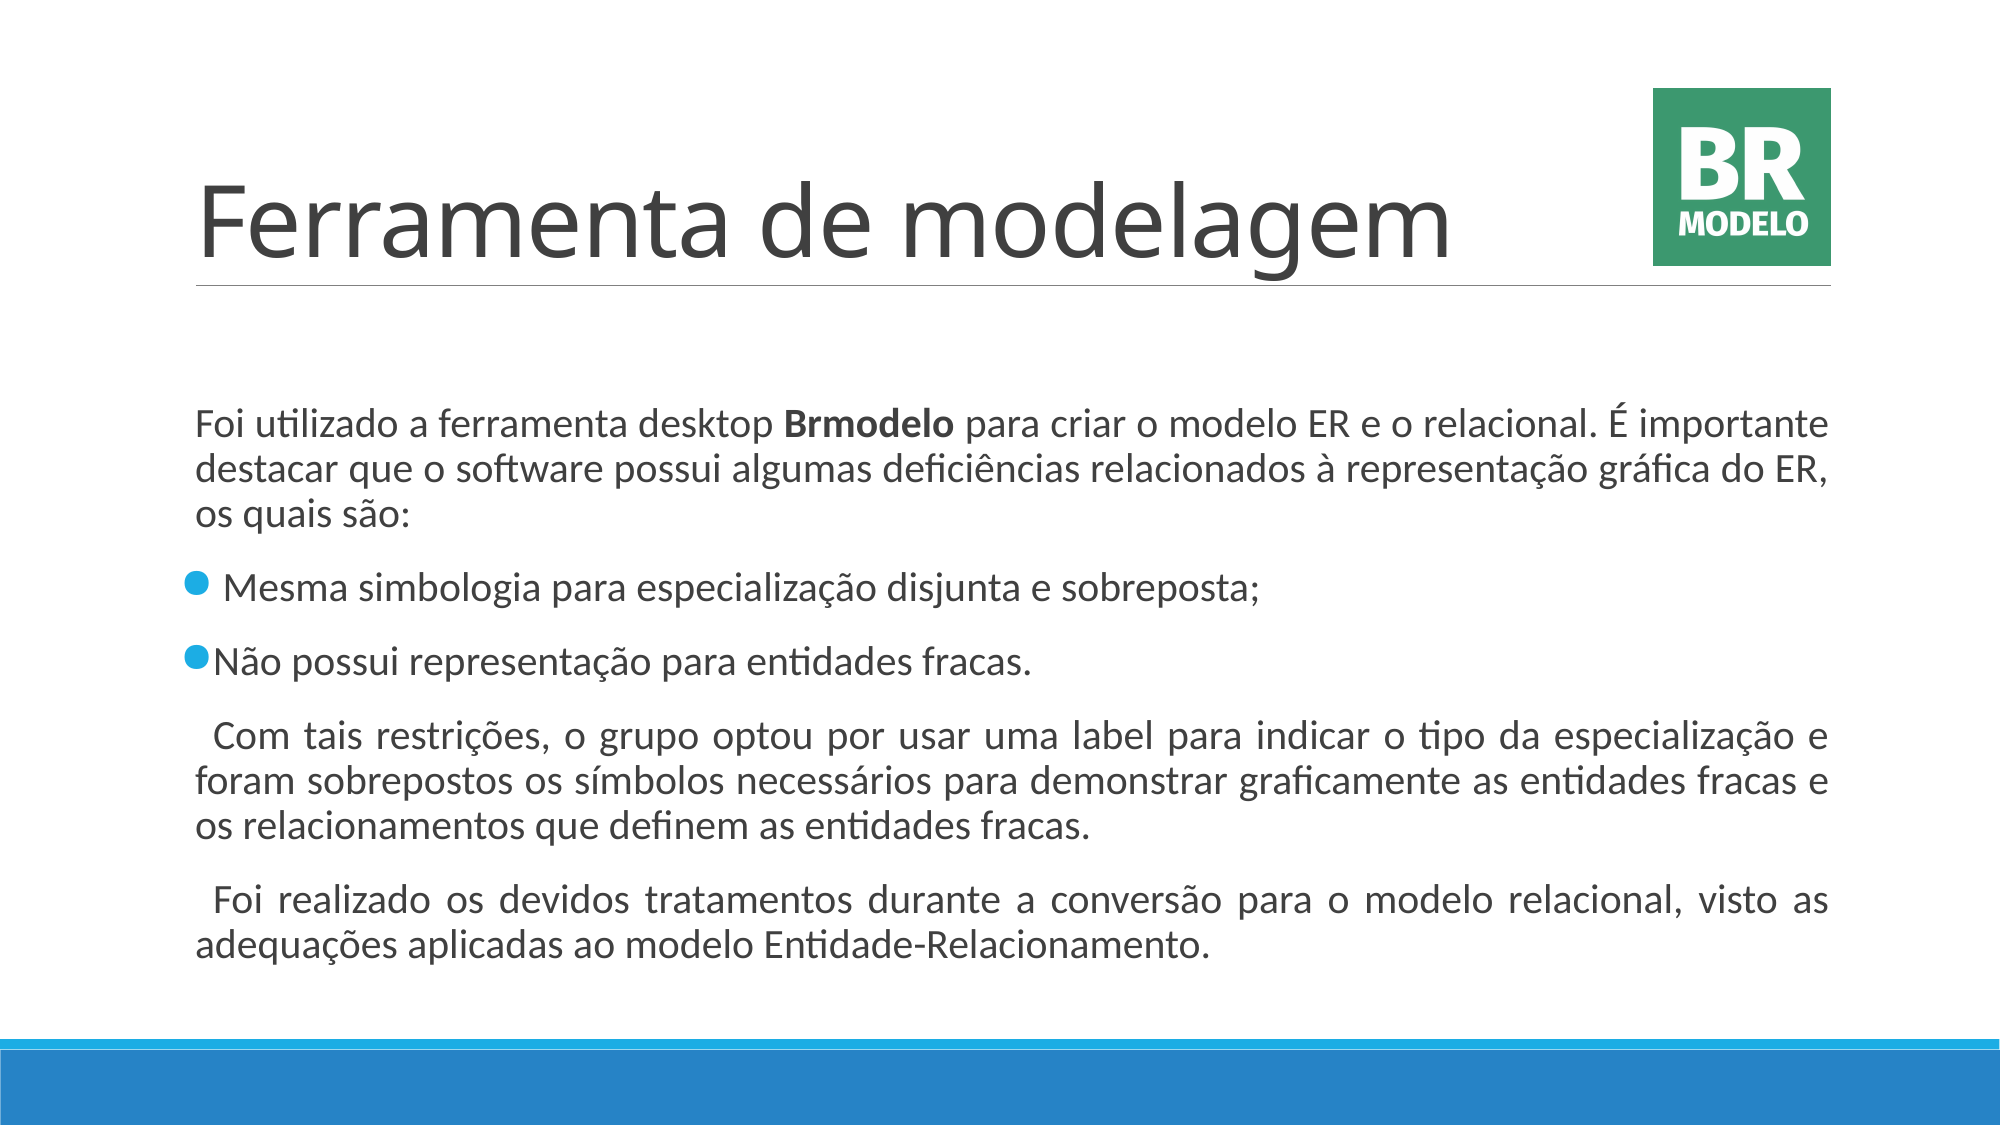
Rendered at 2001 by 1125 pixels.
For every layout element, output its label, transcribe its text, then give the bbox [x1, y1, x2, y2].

picture [1653, 88, 1831, 266]
title Ferramenta de modelagem [180, 47, 1830, 285]
list Foi utilizado a ferramenta desktop Brmodelo para criar o modelo ER e o relacional. É importante destacar que o software possui algumas deficiências relacionados à representação gráfica do ER, os quais são: Mesma simbologia para especialização disjunta e sobreposta; Não possui representação para entidades fracas. Com tais restrições, o grupo optou por usar uma label para indicar o tipo da especialização e foram sobrepostos os símbolos necessários para demonstrar graficamente as entidades fracas e os relacionamentos que definem as entidades fracas. Foi realizado os devidos tratamentos durante a conversão para o modelo relacional, visto as adequações aplicadas ao modelo Entidade-Relacionamento. [180, 314, 1830, 975]
